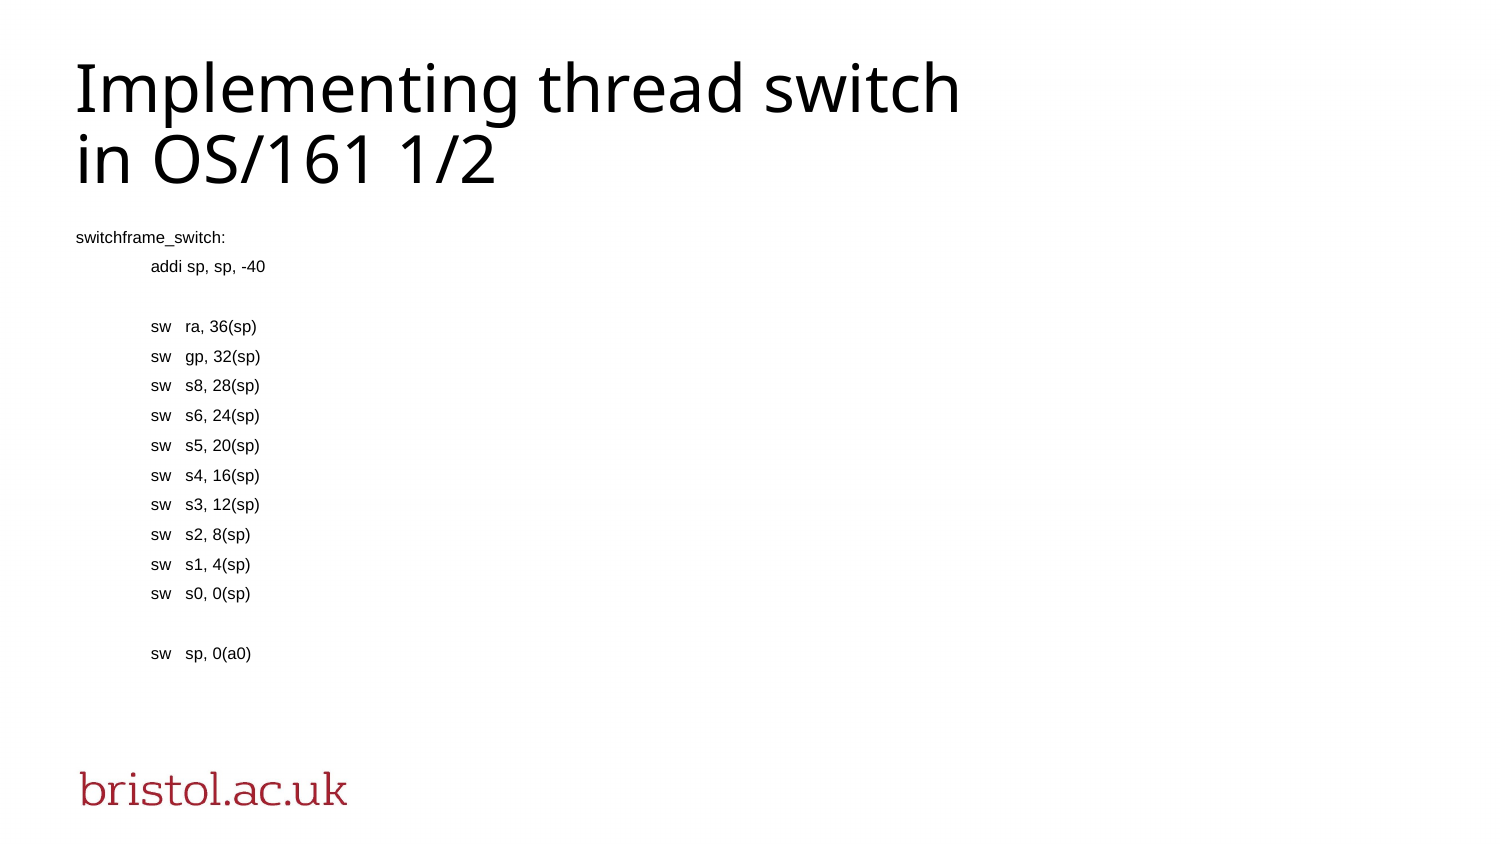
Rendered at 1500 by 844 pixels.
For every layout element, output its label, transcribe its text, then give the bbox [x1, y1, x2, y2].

title Implementing thread switch in OS/161 1/2 [60, 44, 1440, 209]
list switchframe_switch: addi sp, sp, -40 sw ra, 36(sp) sw gp, 32(sp) sw s8, 28(sp) sw s6, 24(sp) sw s5, 20(sp) sw s4, 16(sp) sw s3, 12(sp) sw s2, 8(sp) sw s1, 4(sp) sw s0, 0(sp) sw sp, 0(a0) [60, 224, 1440, 699]
